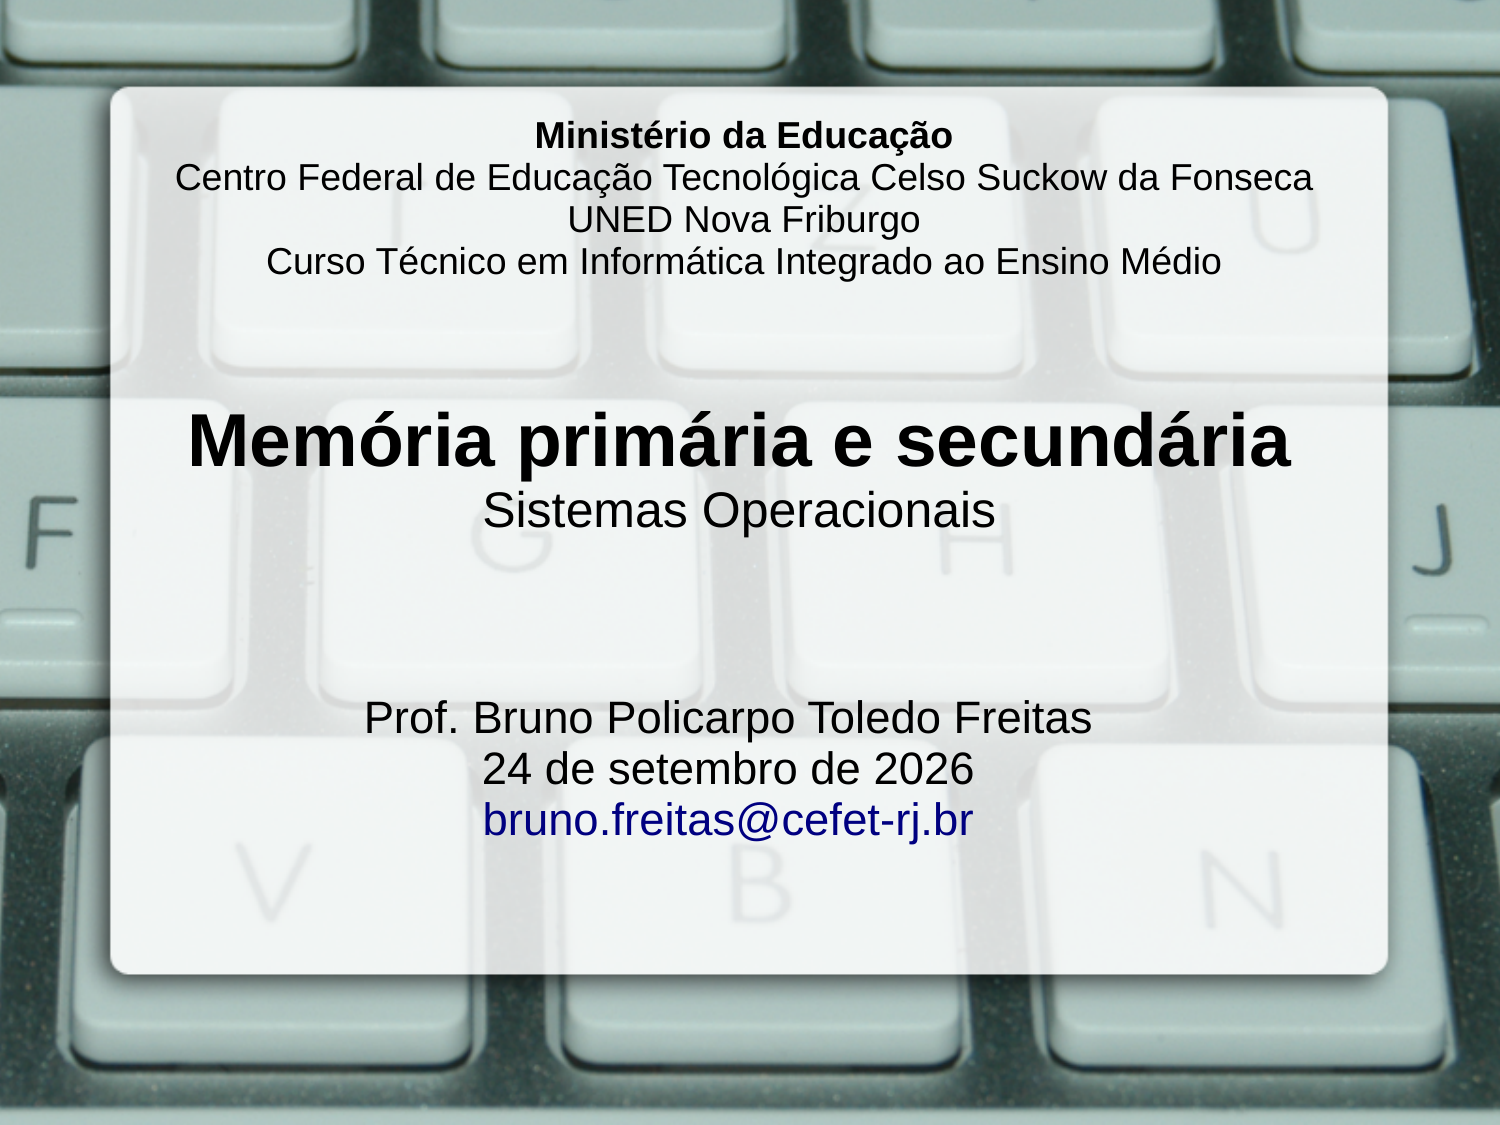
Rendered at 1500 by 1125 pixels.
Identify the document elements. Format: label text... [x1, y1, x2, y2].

text_box Memória primária e secundária Sistemas Operacionais [150, 391, 1329, 557]
text_box Ministério da Educação Centro Federal de Educação Tecnológica Celso Suckow da Fonseca UNED Nova Friburgo Curso Técnico em Informática Integrado ao Ensino Médio [106, 107, 1382, 355]
text_box Prof. Bruno Policarpo Toledo Freitas 21 de abril de 2020 bruno.freitas@cefet-rj.br [321, 684, 1136, 853]
picture [0, 0, 1500, 1125]
